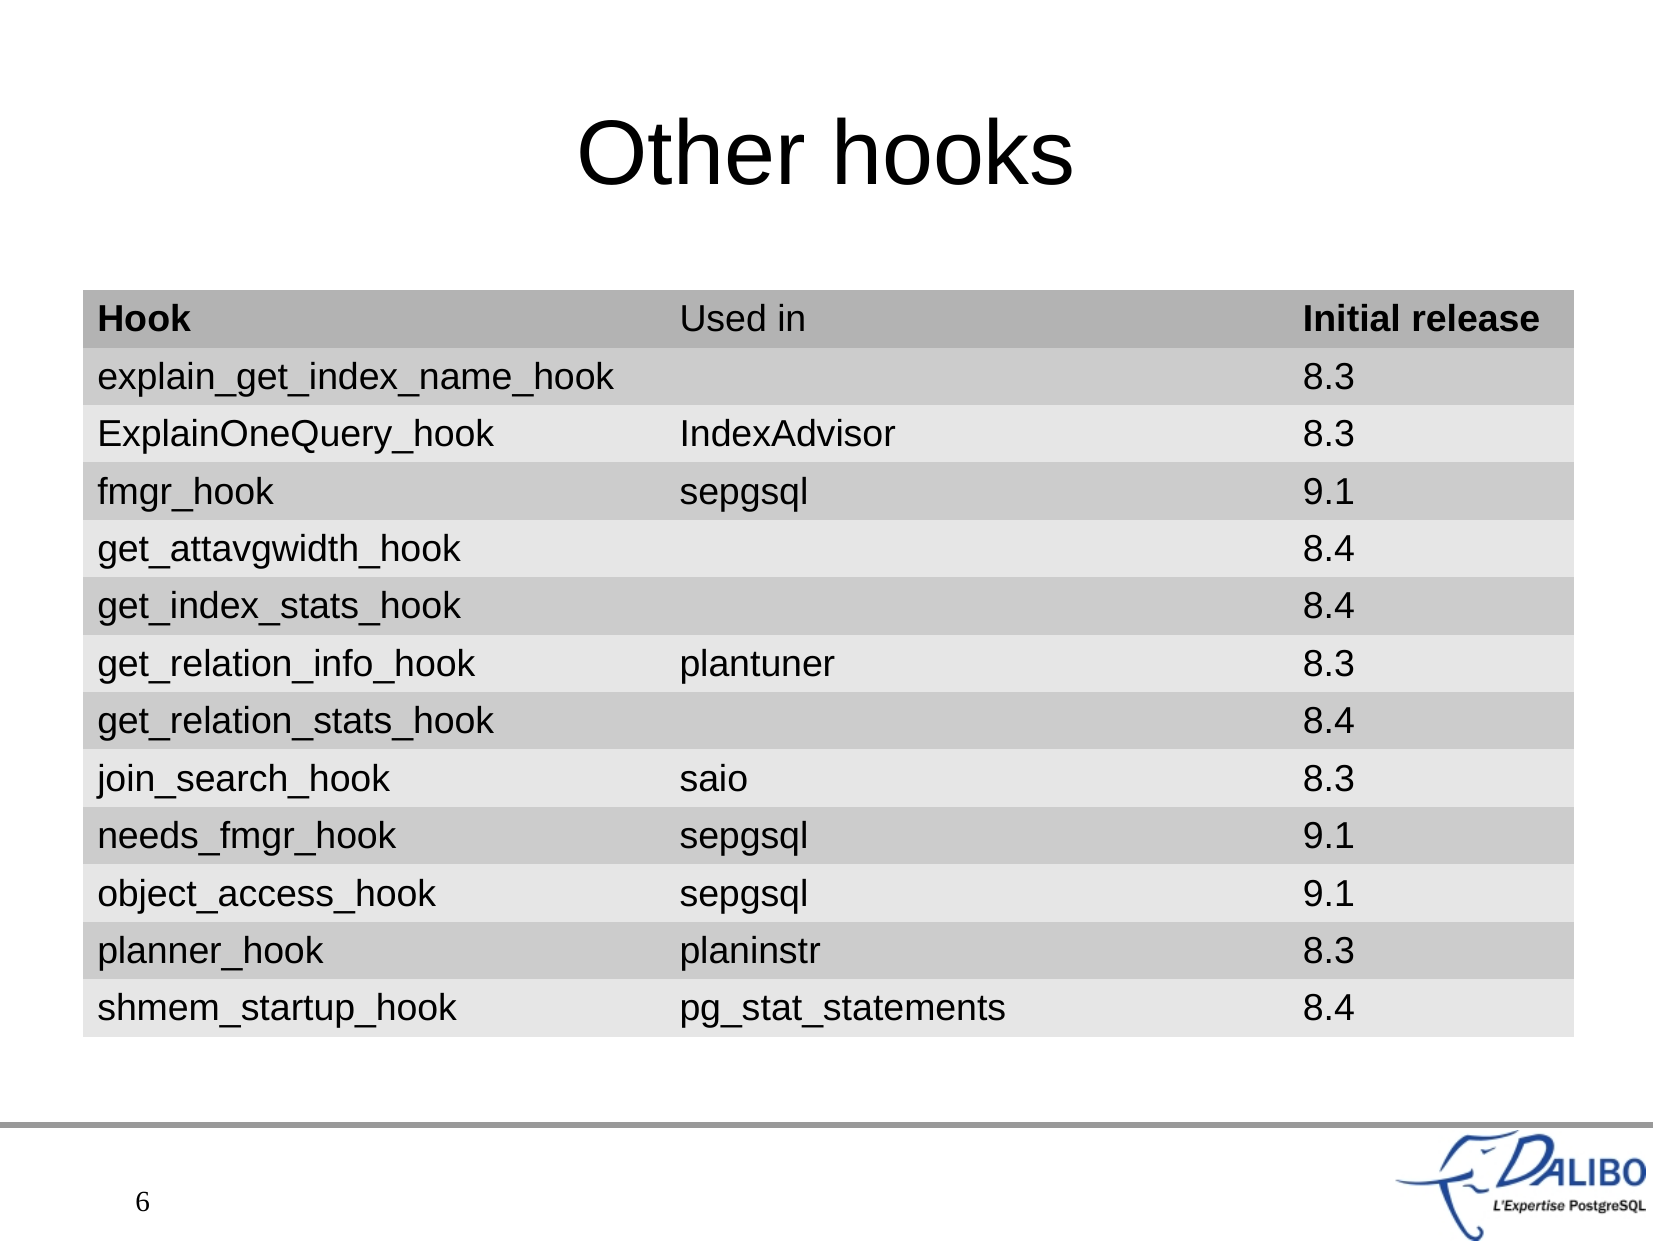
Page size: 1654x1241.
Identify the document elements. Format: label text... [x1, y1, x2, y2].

table_cell plantuner [665, 635, 1288, 692]
table_cell 9.1 [1288, 462, 1574, 520]
table_cell fmgr_hook [83, 462, 665, 520]
title Other hooks [82, 49, 1571, 257]
table_cell 8.3 [1288, 922, 1574, 979]
table_cell [665, 692, 1288, 749]
table_cell shmem_startup_hook [83, 979, 665, 1037]
table_cell get_relation_info_hook [83, 635, 665, 692]
table_cell get_index_stats_hook [83, 577, 665, 635]
table_cell [665, 348, 1288, 405]
table_cell needs_fmgr_hook [83, 807, 665, 864]
table_cell 9.1 [1288, 807, 1574, 864]
table_cell get_relation_stats_hook [83, 692, 665, 749]
table_header Initial release [1288, 290, 1574, 348]
table_header Hook [83, 290, 665, 348]
table_cell 8.4 [1288, 577, 1574, 635]
table_cell 8.3 [1288, 405, 1574, 462]
table_cell 8.4 [1288, 692, 1574, 749]
table_cell sepgsql [665, 462, 1288, 520]
table_cell 9.1 [1288, 864, 1574, 922]
table_cell sepgsql [665, 864, 1288, 922]
table_cell sepgsql [665, 807, 1288, 864]
table_cell join_search_hook [83, 749, 665, 807]
picture [1395, 1130, 1646, 1241]
table_header Used in [665, 290, 1288, 348]
table_cell 8.3 [1288, 348, 1574, 405]
table_cell planinstr [665, 922, 1288, 979]
table_cell explain_get_index_name_hook [83, 348, 665, 405]
table_cell object_access_hook [83, 864, 665, 922]
table_cell pg_stat_statements [665, 979, 1288, 1037]
table_cell saio [665, 749, 1288, 807]
table_cell 8.4 [1288, 520, 1574, 577]
table_cell 8.3 [1288, 635, 1574, 692]
table_cell [665, 577, 1288, 635]
table_cell IndexAdvisor [665, 405, 1288, 462]
table_cell 8.4 [1288, 979, 1574, 1037]
table_cell planner_hook [83, 922, 665, 979]
table_cell 8.3 [1288, 749, 1574, 807]
table_cell ExplainOneQuery_hook [83, 405, 665, 462]
table_cell [665, 520, 1288, 577]
table_cell get_attavgwidth_hook [83, 520, 665, 577]
